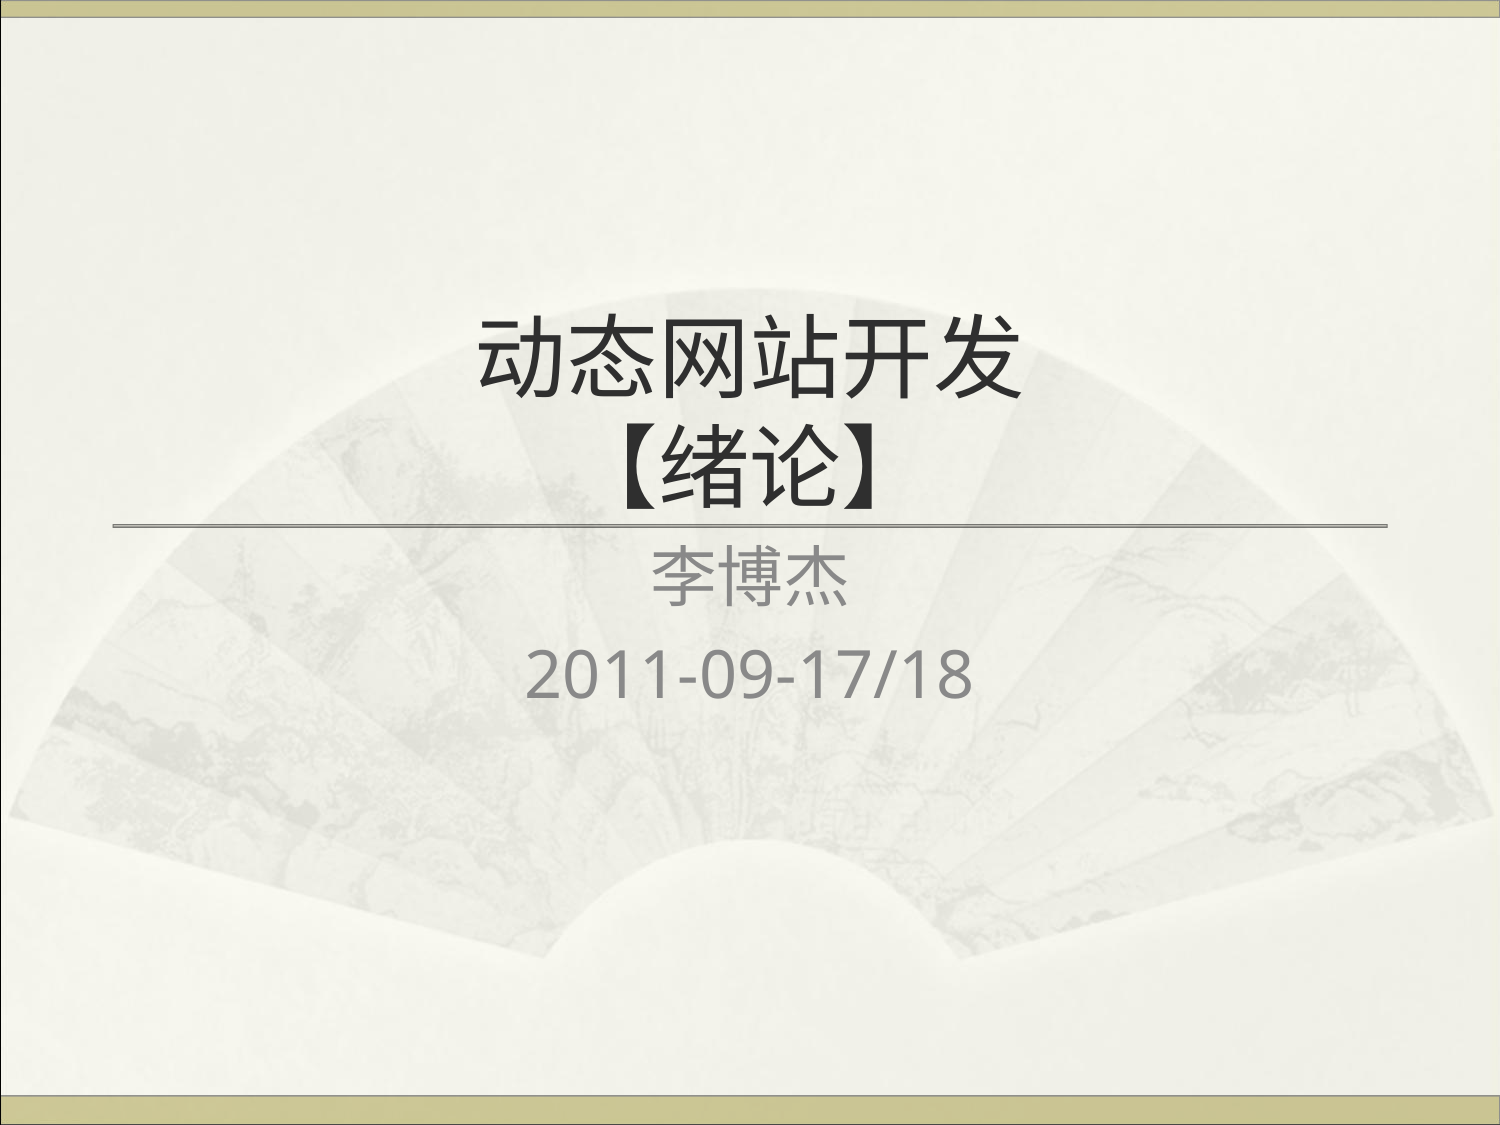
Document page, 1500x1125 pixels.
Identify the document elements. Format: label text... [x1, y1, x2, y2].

title 动态网站开发 【绪论】 [112, 274, 1388, 528]
text_box 李博杰 2011-09-17/18 [225, 527, 1276, 815]
picture [0, 0, 1500, 1125]
